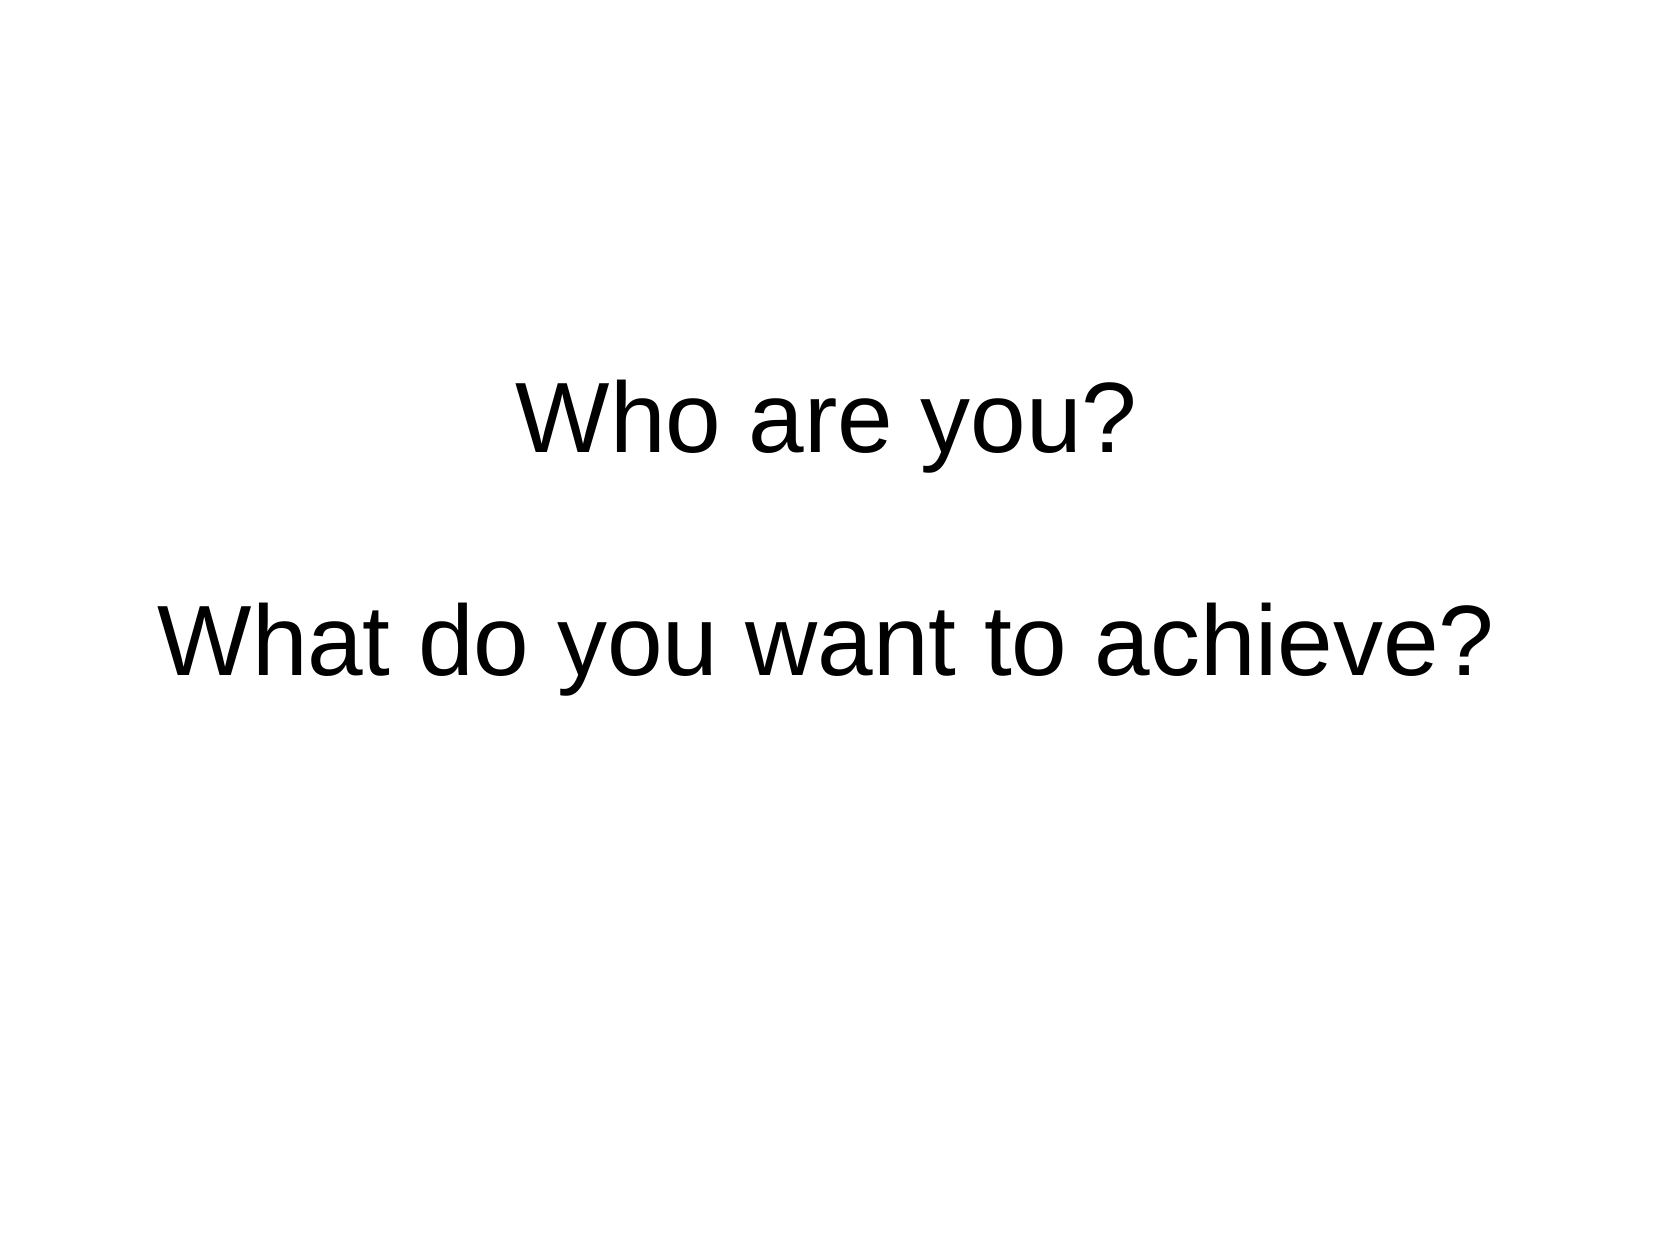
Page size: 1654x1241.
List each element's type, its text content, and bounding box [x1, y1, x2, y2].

subtitle Who are you? What do you want to achieve? [82, 49, 1571, 1010]
